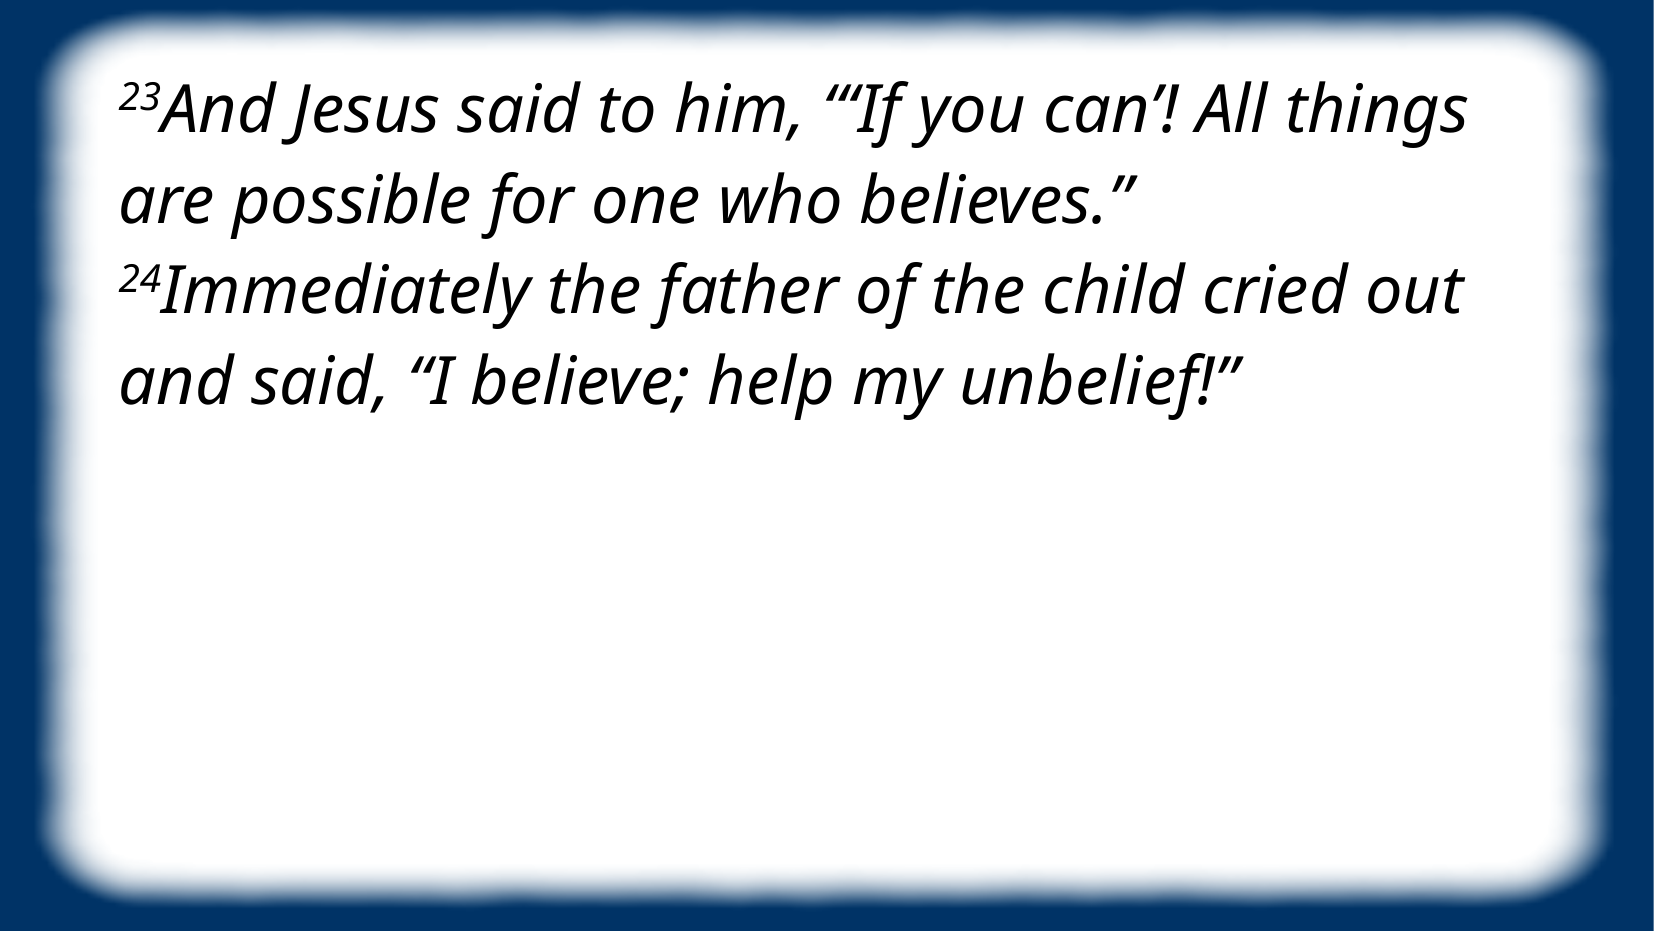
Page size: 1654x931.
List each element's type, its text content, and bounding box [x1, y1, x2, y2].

picture [0, 0, 1654, 931]
text_box 23And Jesus said to him, “‘If you can’! All things are possible for one who believes.” 24Immediately the father of the child cried out and said, “I believe; help my unbelief!” [103, 53, 1544, 424]
